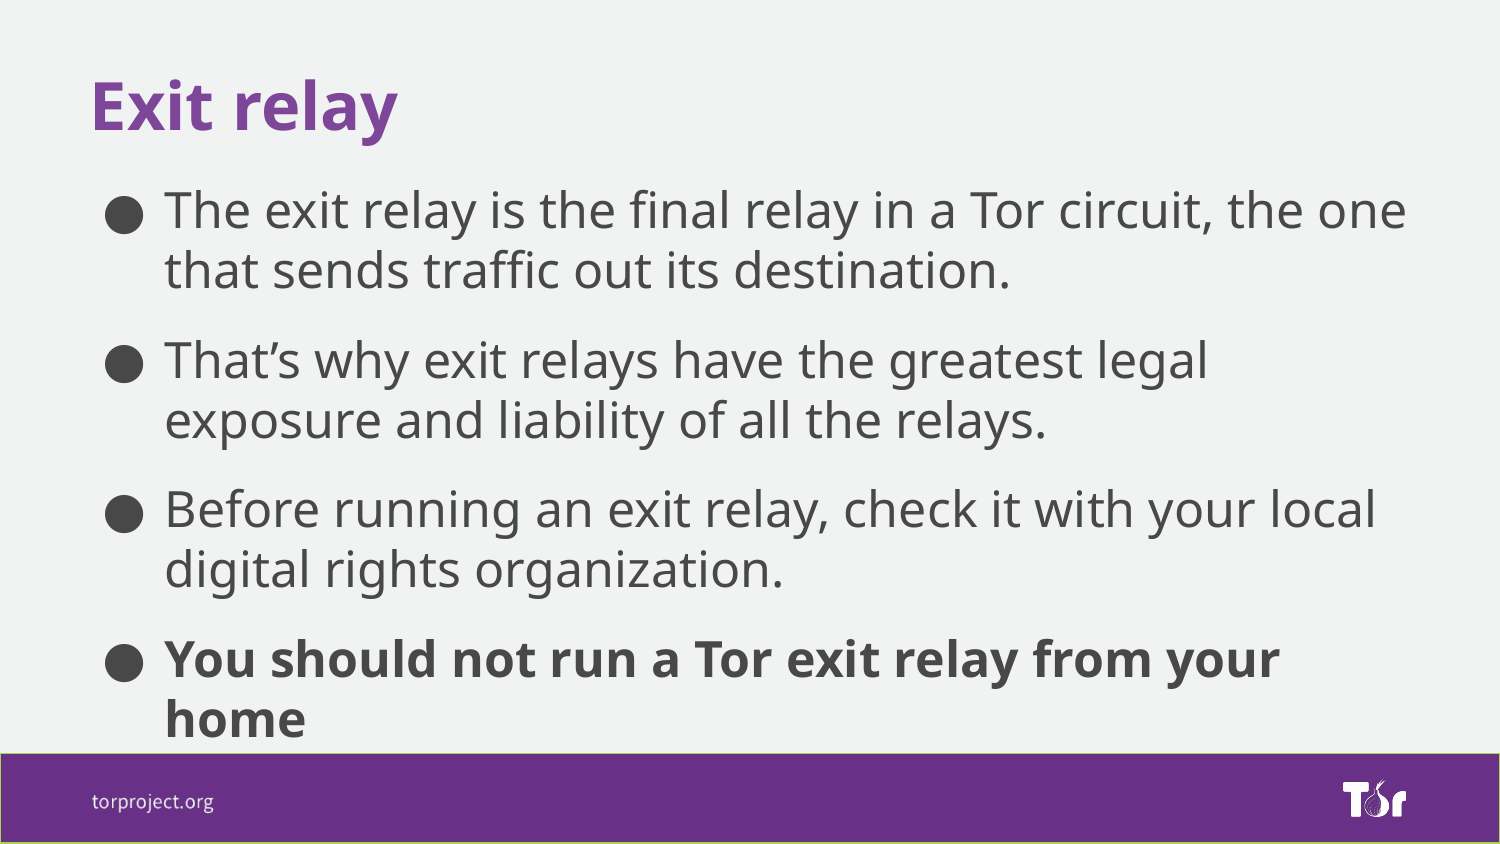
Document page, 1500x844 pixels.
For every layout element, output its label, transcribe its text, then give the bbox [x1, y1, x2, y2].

picture [75, 780, 604, 821]
text_box The exit relay is the final relay in a Tor circuit, the one that sends traffic out its destination. That’s why exit relays have the greatest legal exposure and liability of all the relays. Before running an exit relay, check it with your local digital rights organization. You should not run a Tor exit relay from your home [75, 171, 1425, 728]
text_box Exit relay [75, 33, 1425, 171]
picture [1343, 778, 1406, 817]
